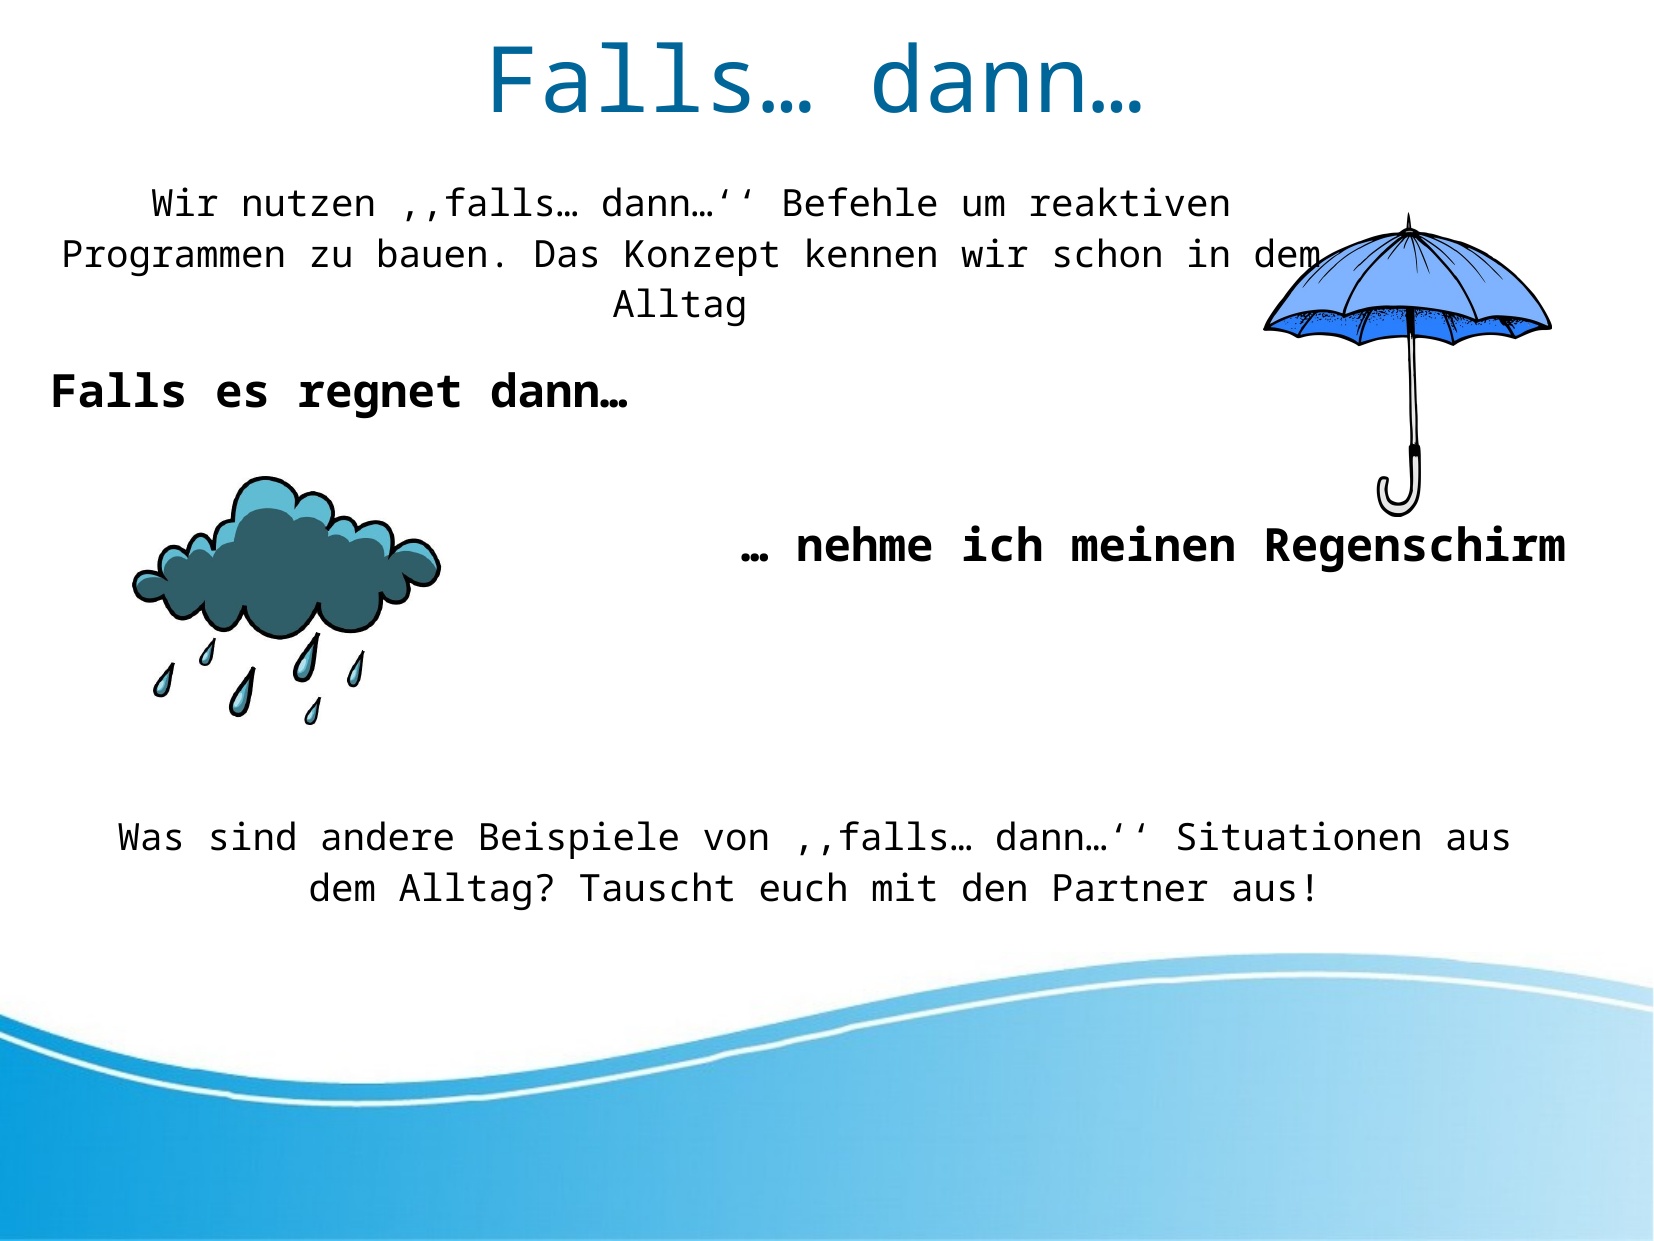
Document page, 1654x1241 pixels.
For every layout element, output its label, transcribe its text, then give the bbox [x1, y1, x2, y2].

text_box Falls es regnet dann… [35, 351, 1263, 528]
text_box … nehme ich meinen Regenschirm mit [461, 505, 1654, 681]
picture [0, 952, 1654, 1241]
title Falls… dann… [70, 0, 1559, 154]
text_box Was sind andere Beispiele von ,,falls… dann…‘‘ Situationen aus dem Alltag? Tauscht euch mit den Partner aus! [59, 803, 1571, 919]
picture [1263, 212, 1552, 517]
picture [110, 469, 461, 733]
text_box Wir nutzen ,,falls… dann…‘‘ Befehle um reaktiven Programmen zu bauen. Das Konzept kennen wir schon in dem Alltag [35, 168, 1347, 284]
